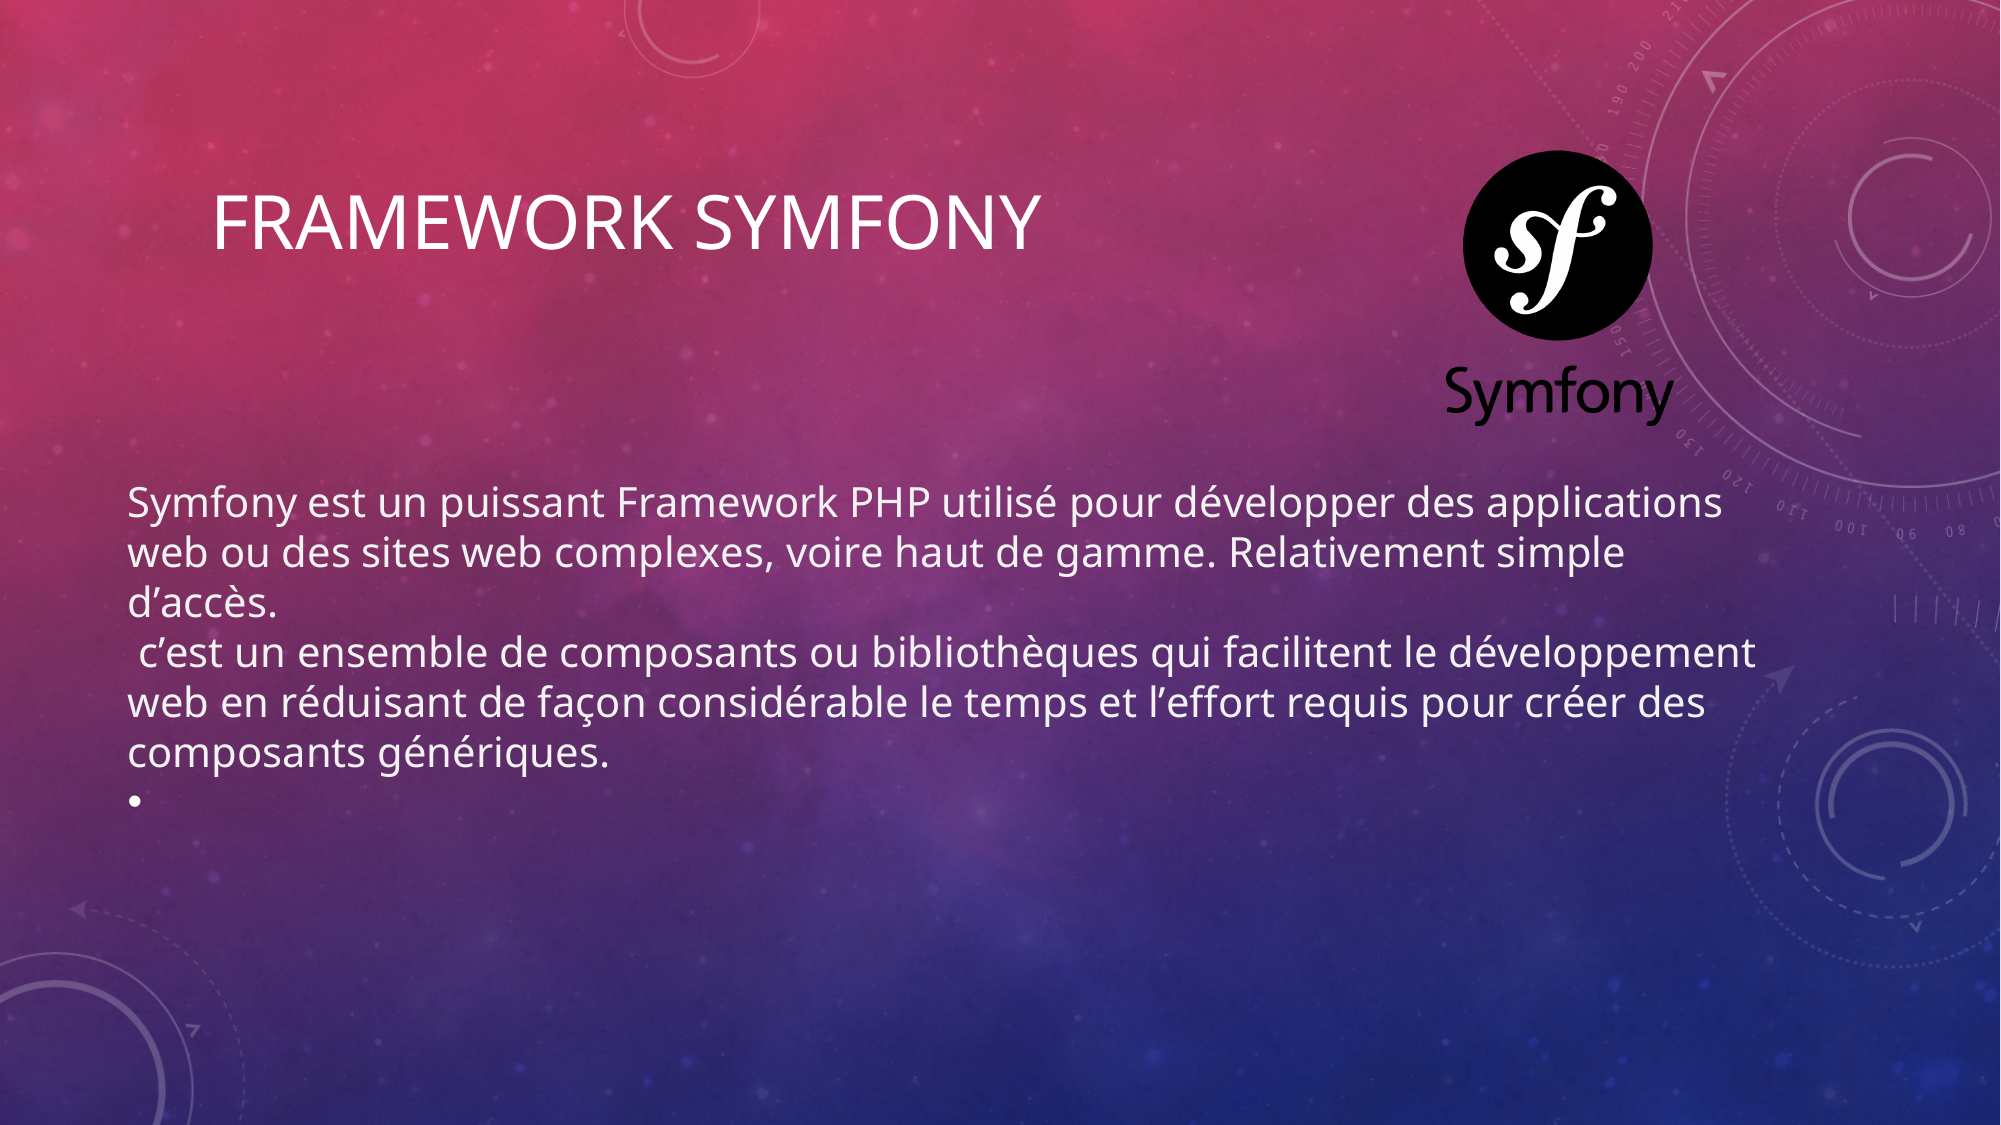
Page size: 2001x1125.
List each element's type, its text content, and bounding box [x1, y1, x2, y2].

title Framework symfony [195, 99, 1203, 339]
picture [1255, 124, 1863, 449]
list Symfony est un puissant Framework PHP utilisé pour développer des applications web ou des sites web complexes, voire haut de gamme. Relativement simple d’accès. c’est un ensemble de composants ou bibliothèques qui facilitent le développement web en réduisant de façon considérable le temps et l’effort requis pour créer des composants génériques. [112, 351, 1775, 950]
